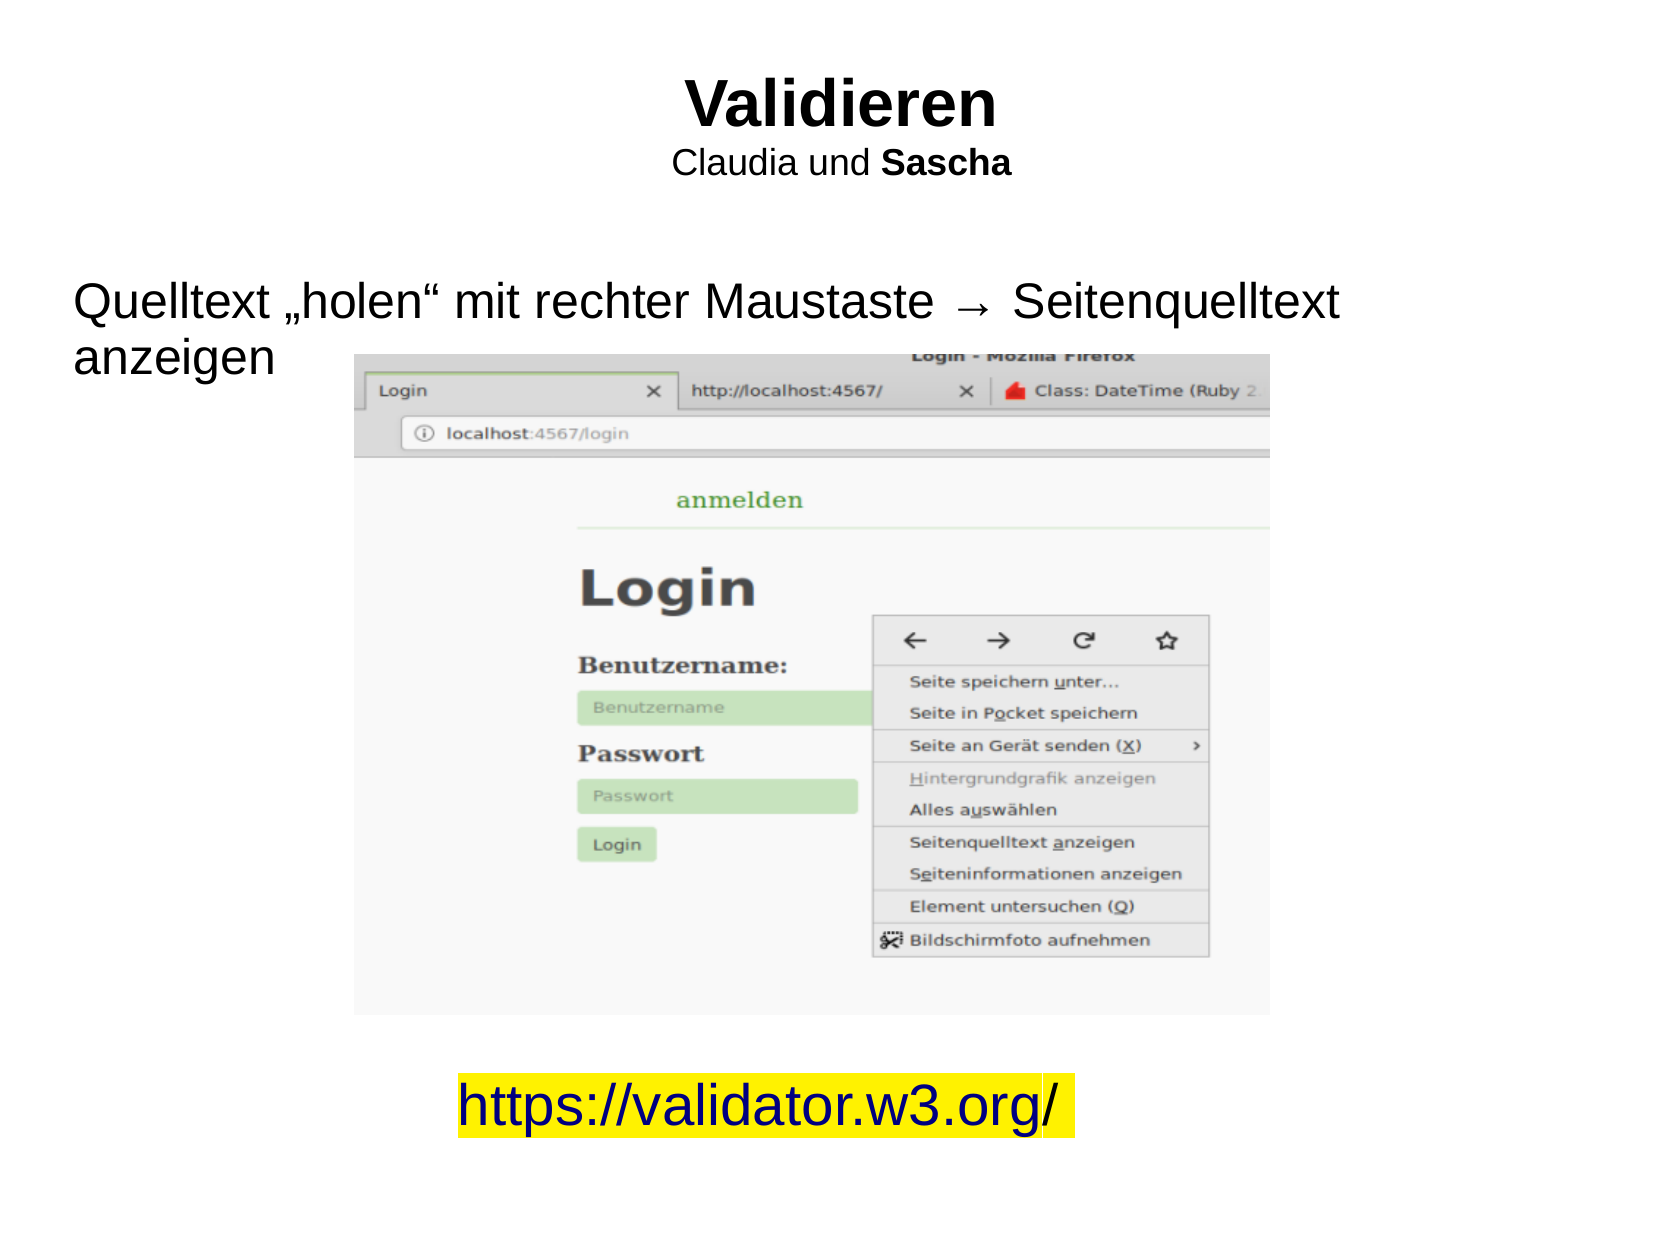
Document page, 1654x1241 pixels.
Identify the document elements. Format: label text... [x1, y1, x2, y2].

text_box [29, 206, 1654, 1227]
text_box Validieren Claudia und Sascha [88, 59, 1595, 191]
text_box Quelltext „holen“ mit rechter Maustaste → Seitenquelltext anzeigen [59, 265, 1565, 894]
text_box https://validator.w3.org/ [442, 1065, 1211, 1211]
picture [354, 354, 1270, 1015]
